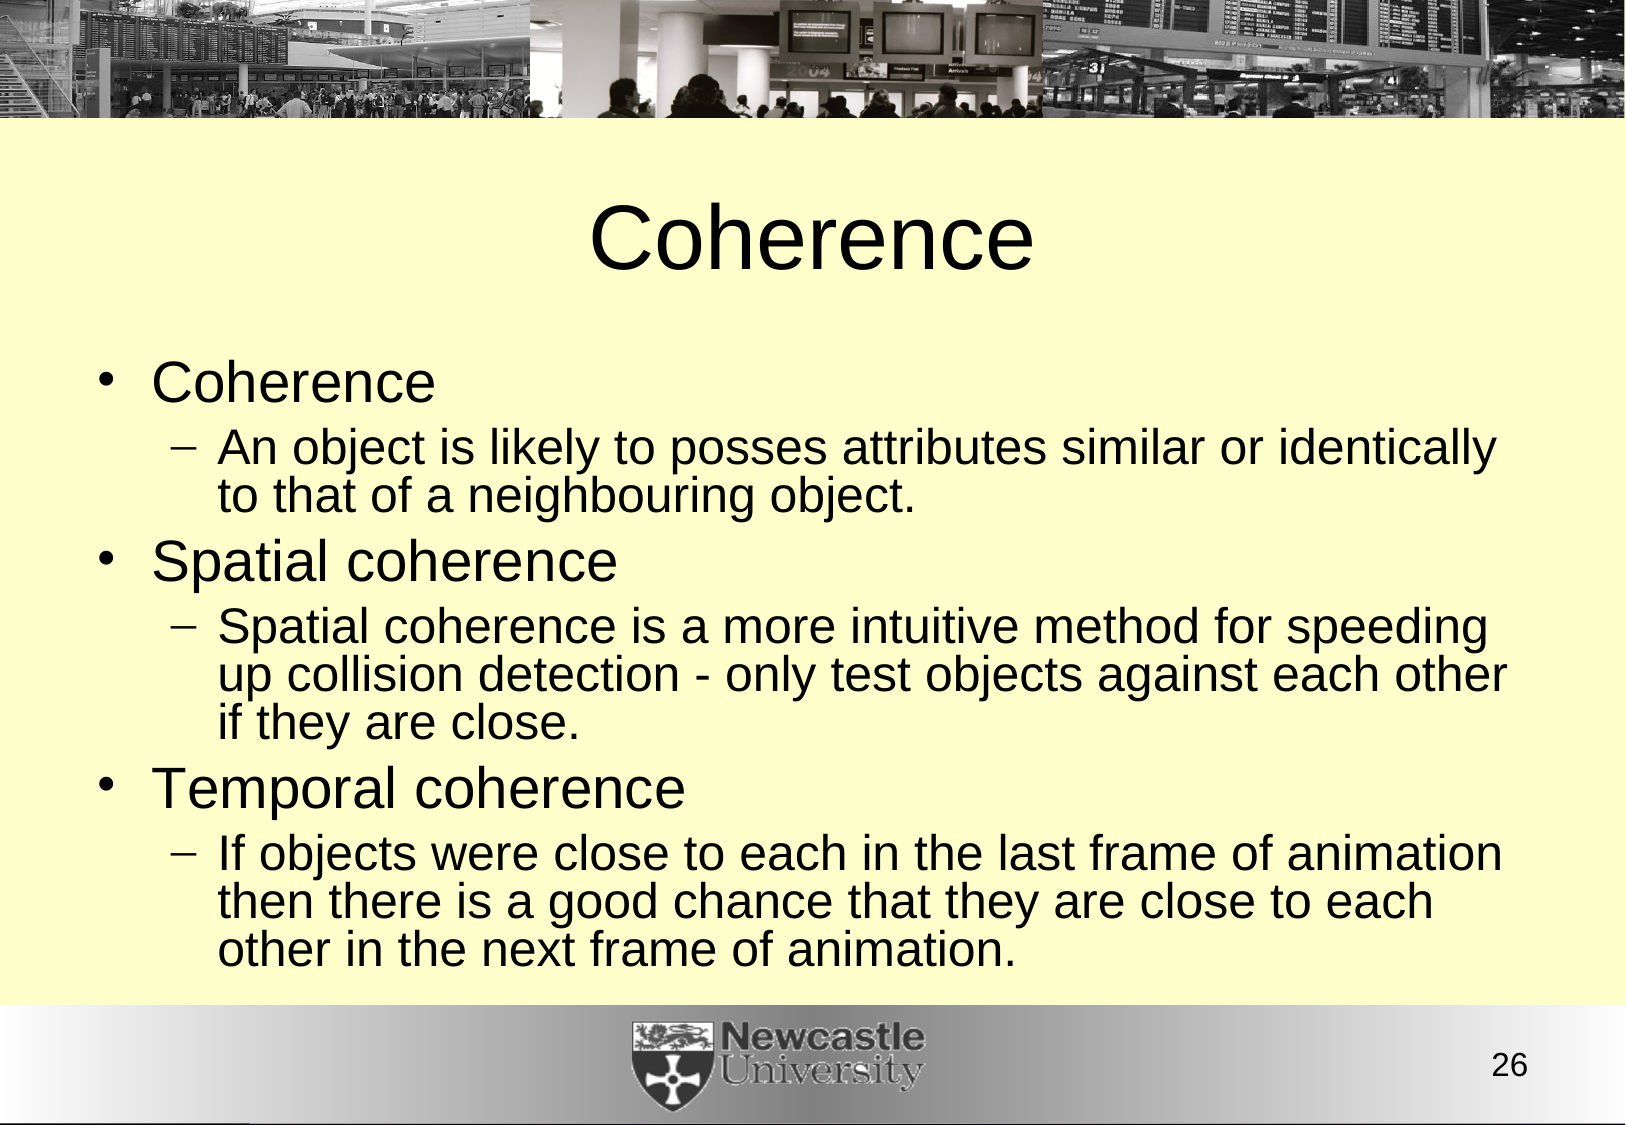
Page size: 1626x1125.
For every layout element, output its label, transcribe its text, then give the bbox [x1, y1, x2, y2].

text_box Coherence An object is likely to posses attributes similar or identically to that of a neighbouring object. Spatial coherence Spatial coherence is a more intuitive method for speeding up collision detection - only test objects against each other if they are close. Temporal coherence If objects were close to each in the last frame of animation then there is a good chance that they are close to each other in the next frame of animation. [81, 350, 1544, 984]
text_box Coherence [81, 138, 1544, 327]
picture [0, 0, 1625, 118]
text_box <number> [1164, 1024, 1544, 1103]
